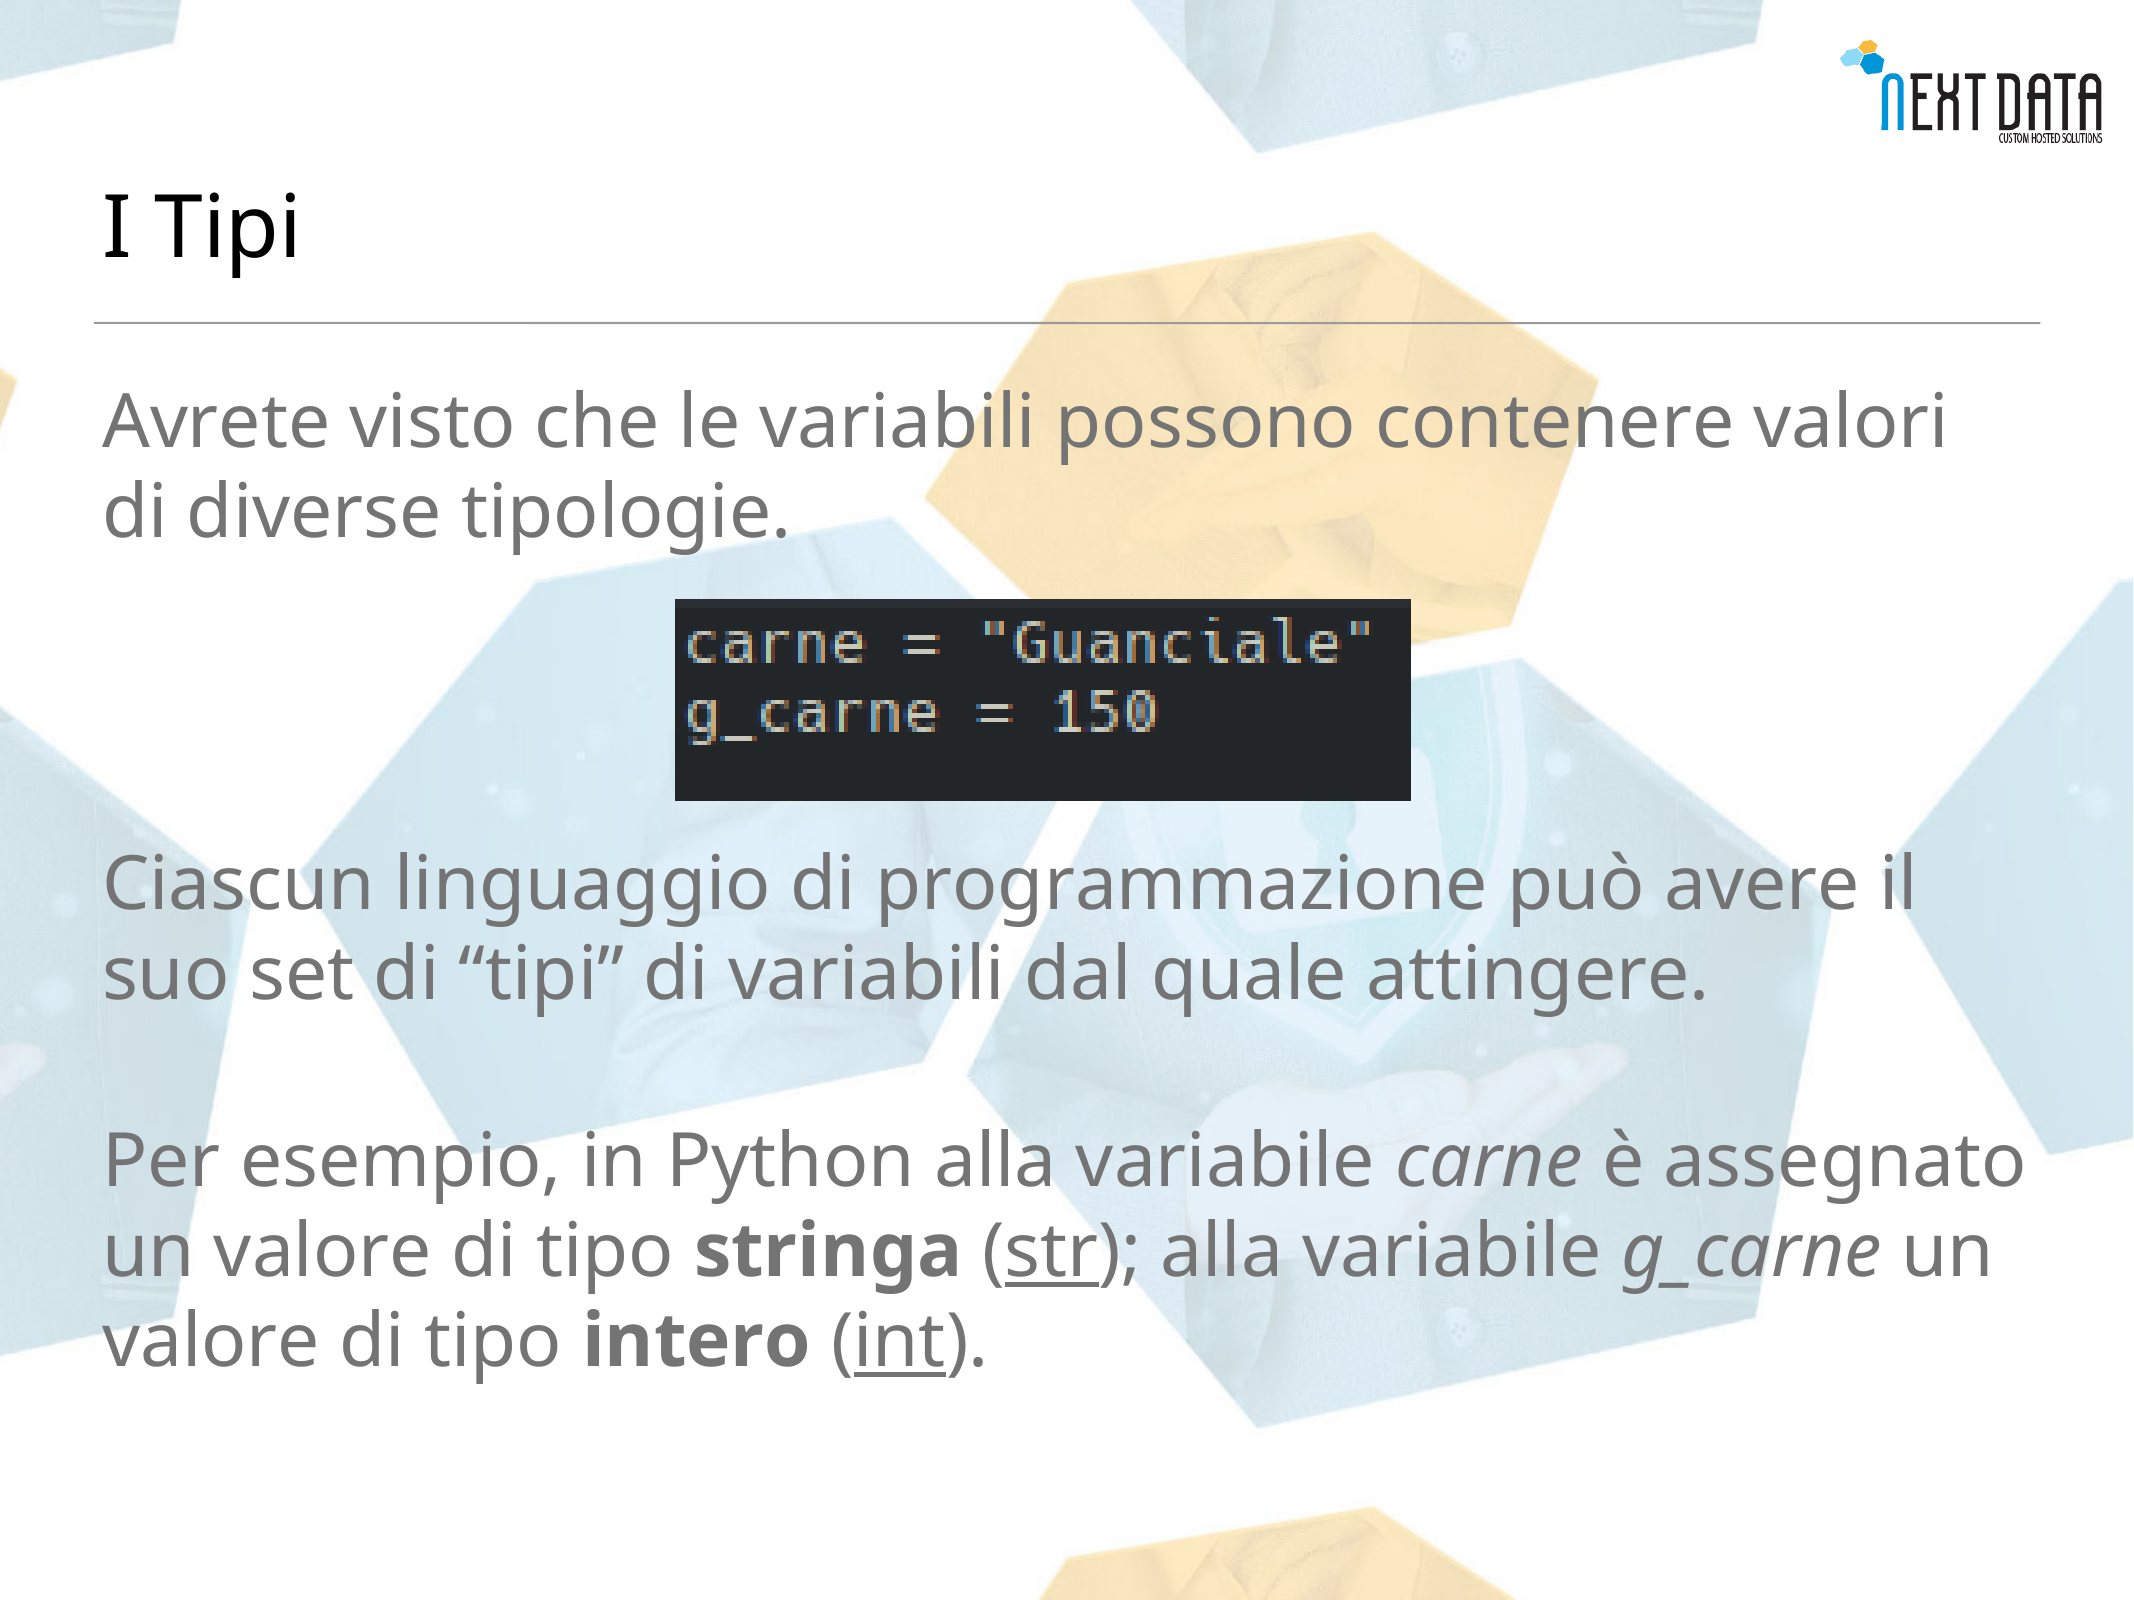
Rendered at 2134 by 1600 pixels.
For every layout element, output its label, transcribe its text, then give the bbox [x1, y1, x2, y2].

picture [0, 0, 2134, 1600]
text_box I Tipi [93, 54, 2040, 284]
text_box Avrete visto che le variabili possono contenere valori di diverse tipologie. Ciascun linguaggio di programmazione può avere il suo set di “tipi” di variabili dal quale attingere. Per esempio, in Python alla variabile carne è assegnato un valore di tipo stringa (str); alla variabile g_carne un valore di tipo intero (int). [93, 364, 2040, 1459]
